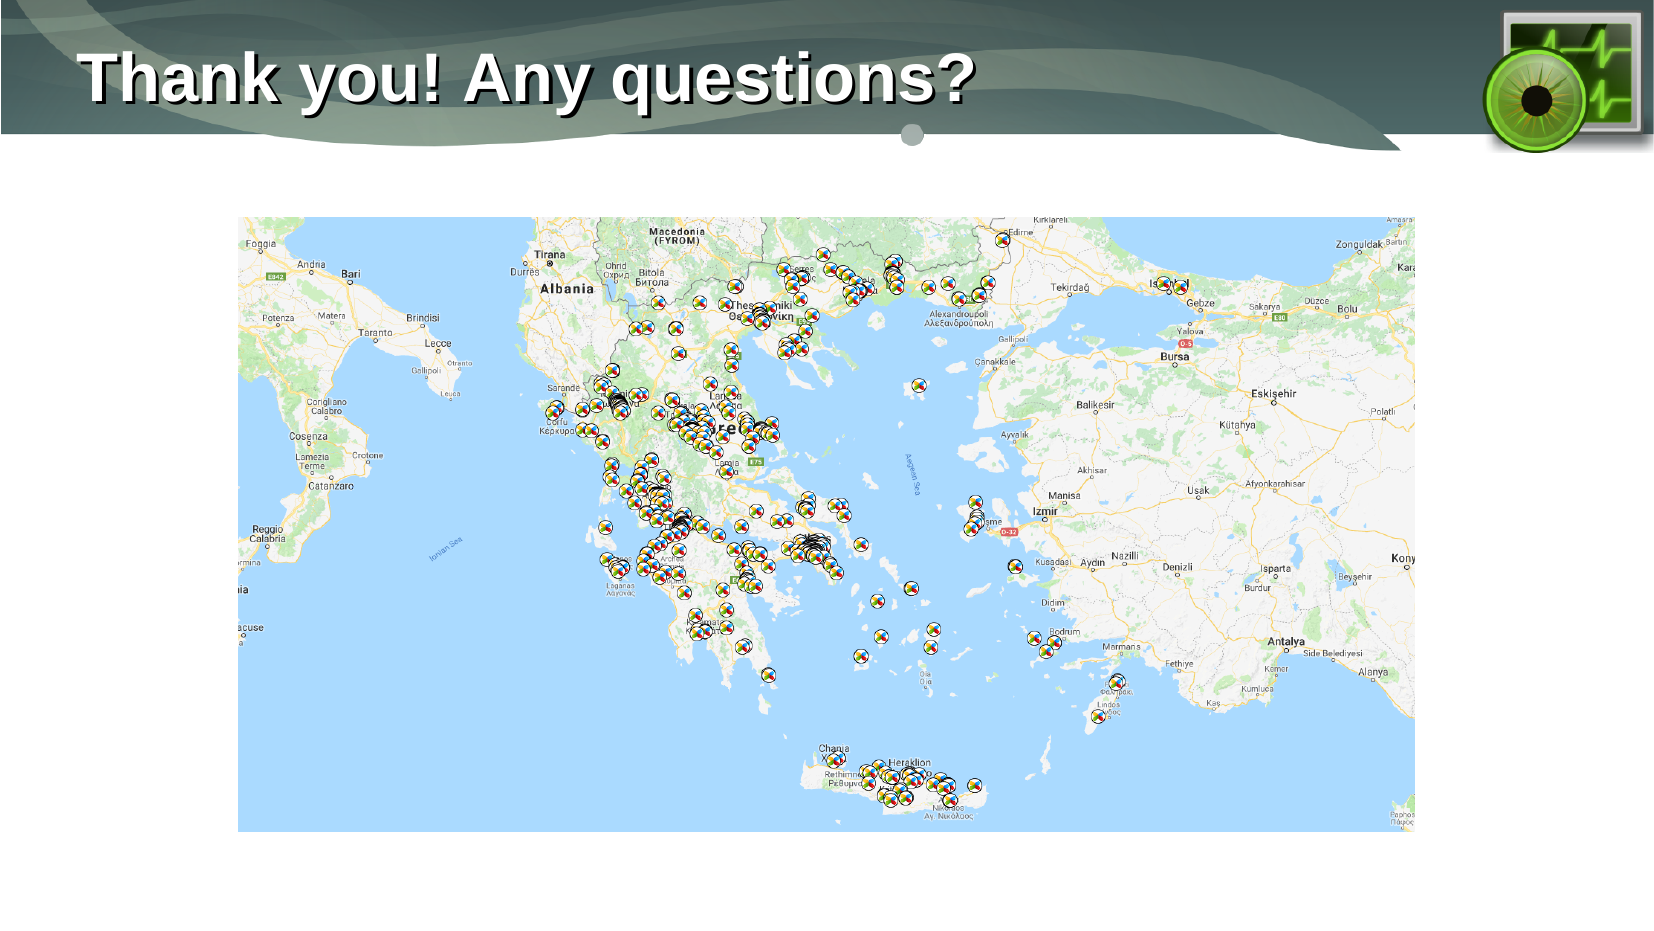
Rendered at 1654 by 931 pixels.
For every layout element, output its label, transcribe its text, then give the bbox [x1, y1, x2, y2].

title Thank you! Any questions? [76, 0, 1565, 156]
picture [0, 0, 1654, 931]
